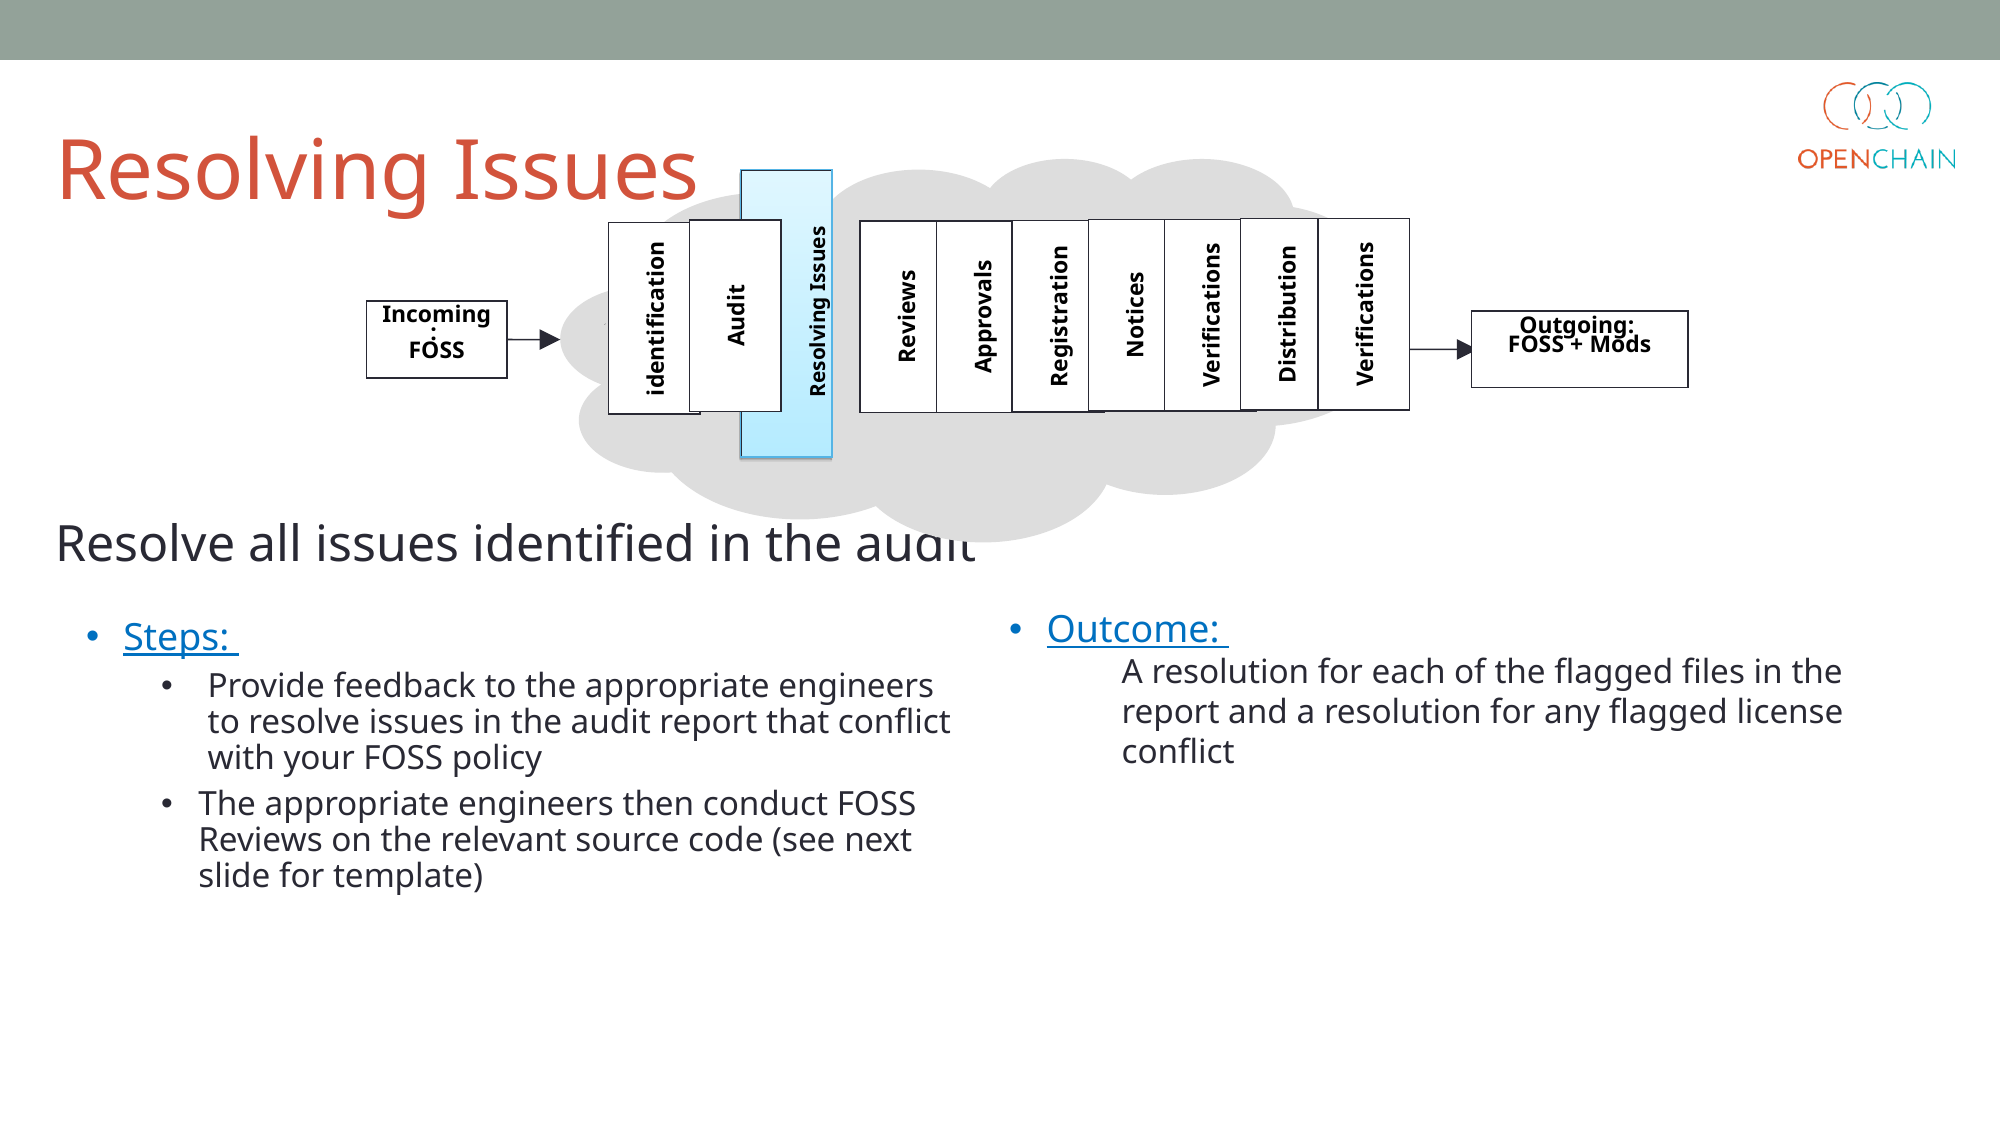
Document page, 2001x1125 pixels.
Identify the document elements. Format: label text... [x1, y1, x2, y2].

text_box Approvals [936, 221, 1029, 413]
text_box Verifications [1317, 218, 1410, 411]
text_box Notices [1088, 219, 1164, 412]
text_box Reviews [859, 221, 936, 413]
text_box Steps: Provide feedback to the appropriate engineers to resolve issues in the audit report that conflict with your FOSS policy The appropriate engineers then conduct FOSS Reviews on the relevant source code (see next slide for template) [71, 610, 980, 1040]
text_box identification [608, 222, 701, 415]
text_box [664, 169, 770, 222]
text_box Registration [1012, 220, 1088, 412]
text_box Outcome: A resolution for each of the flagged files in the report and a resolution for any flagged license conflict [994, 602, 1898, 981]
text_box Incoming: FOSS [366, 301, 507, 378]
text_box [863, 158, 1328, 221]
text_box Outgoing: FOSS + Mods [1471, 310, 1688, 388]
text_box Resolving Issues [770, 168, 863, 456]
text_box Audit [689, 219, 781, 412]
text_box Resolve all issues identified in the audit [40, 503, 1229, 580]
text_box Verifications [1164, 219, 1257, 412]
picture [1798, 82, 1955, 169]
text_box [560, 291, 1334, 543]
text_box Distribution [1240, 218, 1317, 411]
text_box Resolving Issues [40, 84, 1841, 247]
